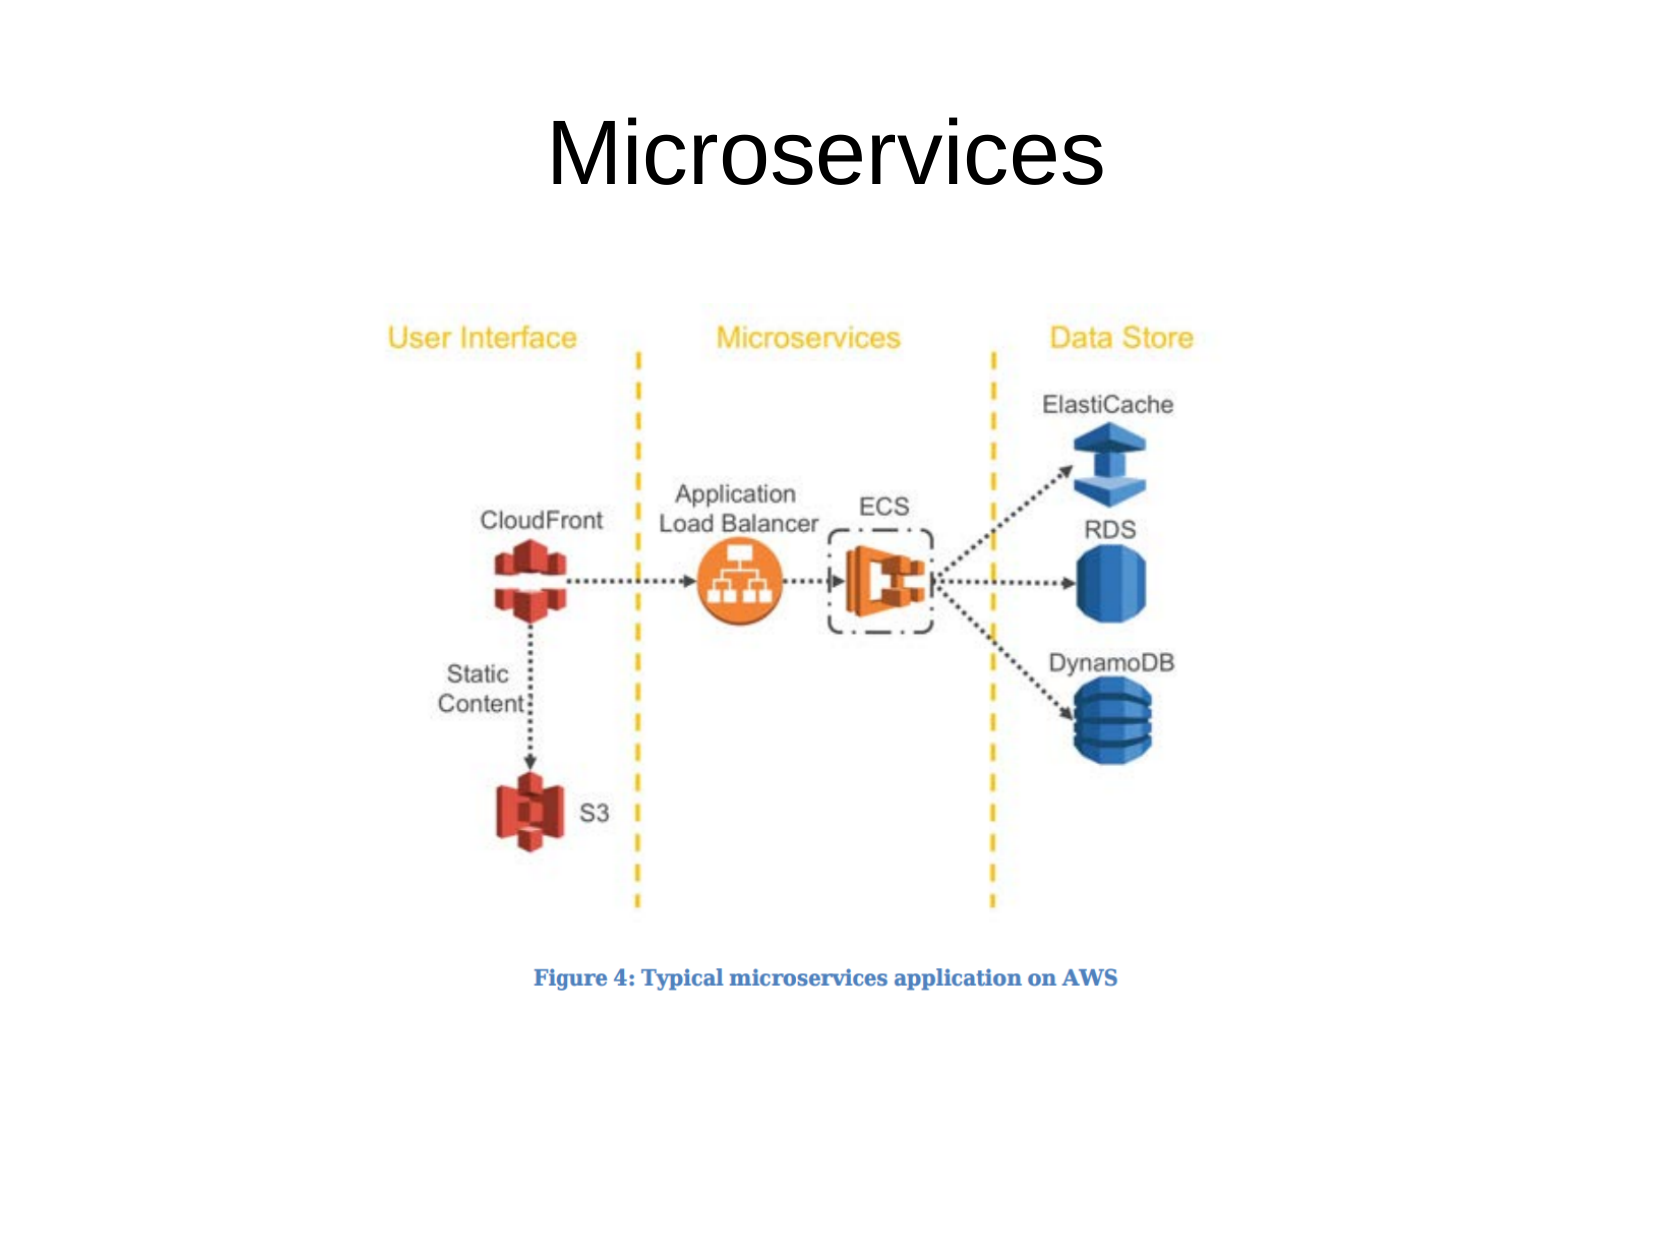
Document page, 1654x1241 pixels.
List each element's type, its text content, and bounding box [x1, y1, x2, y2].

picture [321, 290, 1332, 1010]
title Microservices [82, 49, 1571, 257]
